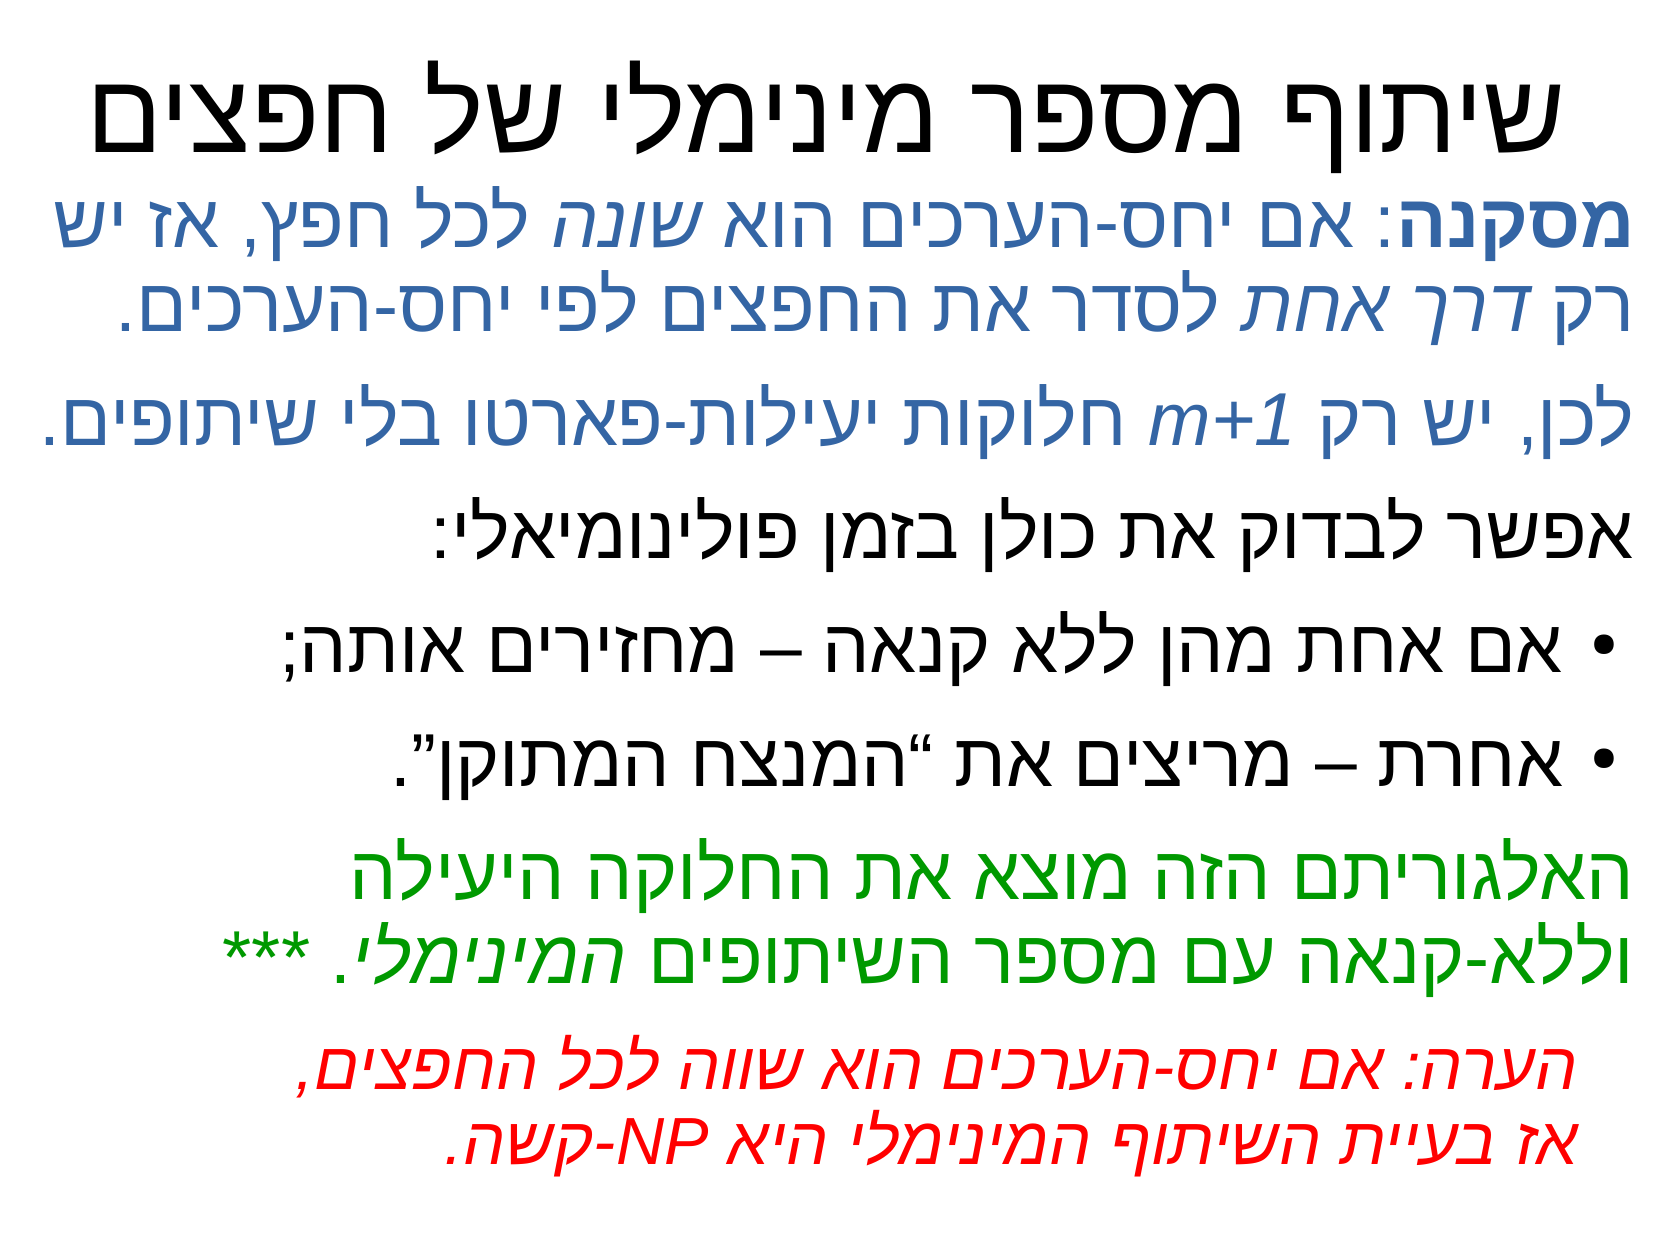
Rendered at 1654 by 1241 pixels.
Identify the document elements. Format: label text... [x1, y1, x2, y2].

list מסקנה: אם יחס-הערכים הוא שונה לכל חפץ, אז יש רק דרך אחת לסדר את החפצים לפי יחס-הערכים. לכן, יש רק m+1 חלוקות יעילות-פארטו בלי שיתופים. אפשר לבדוק את כולן בזמן פולינומיאלי: אם אחת מהן ללא קנאה – מחזירים אותה; אחרת – מריצים את “המנצח המתוקן”. האלגוריתם הזה מוצא את החלוקה היעילה וללא-קנאה עם מספר השיתופים המינימלי. *** הערה: אם יחס-הערכים הוא שווה לכל החפצים, אז בעיית השיתוף המינימלי היא NP-קשה. [15, 196, 1636, 1126]
title שיתוף מספר מינימלי של חפצים [0, 32, 1654, 196]
